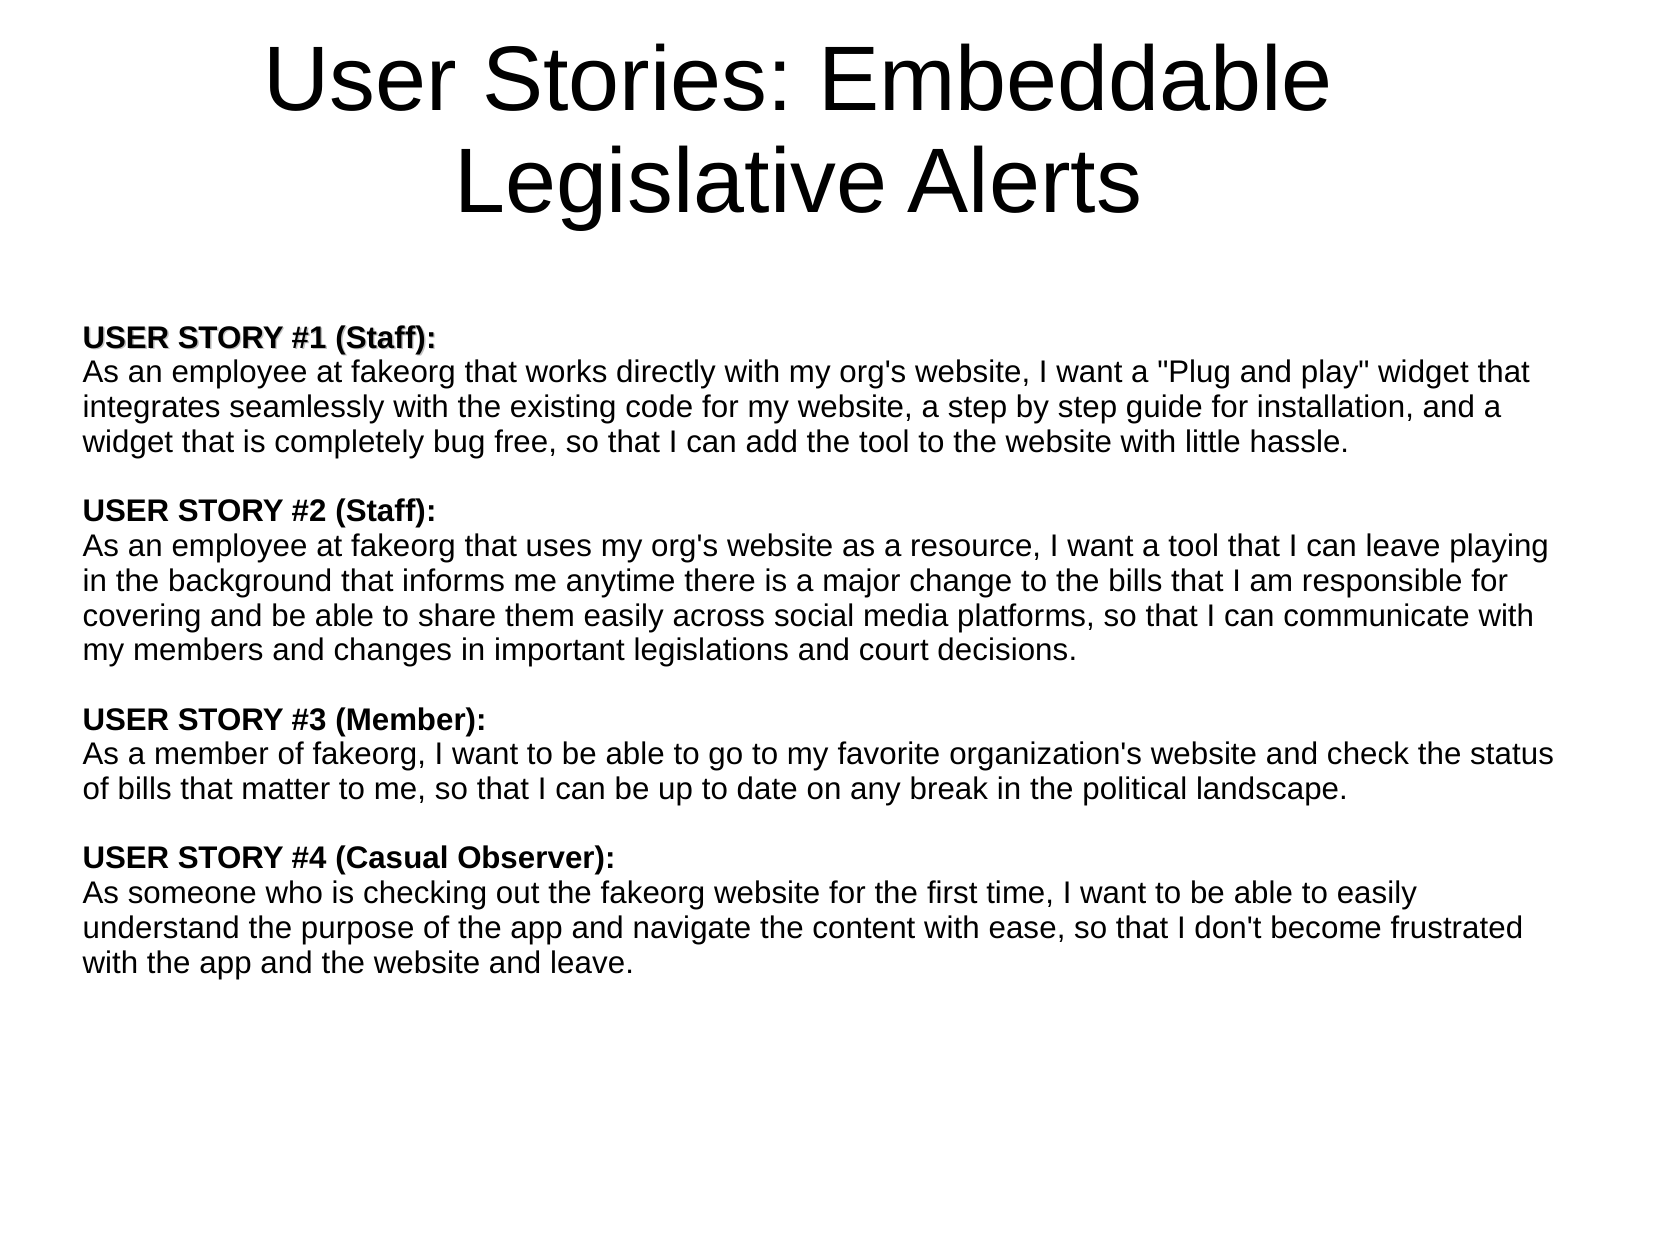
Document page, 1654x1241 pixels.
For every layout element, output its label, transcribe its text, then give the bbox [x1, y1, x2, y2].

subtitle USER STORY #1 (Staff): As an employee at fakeorg that works directly with my org's website, I want a "Plug and play" widget that integrates seamlessly with the existing code for my website, a step by step guide for installation, and a widget that is completely bug free, so that I can add the tool to the website with little hassle. USER STORY #2 (Staff): As an employee at fakeorg that uses my org's website as a resource, I want a tool that I can leave playing in the background that informs me anytime there is a major change to the bills that I am responsible for covering and be able to share them easily across social media platforms, so that I can communicate with my members and changes in important legislations and court decisions. USER STORY #3 (Member): As a member of fakeorg, I want to be able to go to my favorite organization's website and check the status of bills that matter to me, so that I can be up to date on any break in the political landscape. USER STORY #4 (Casual Observer): As someone who is checking out the fakeorg website for the first time, I want to be able to easily understand the purpose of the app and navigate the content with ease, so that I don't become frustrated with the app and the website and leave. [82, 290, 1571, 1010]
title User Stories: Embeddable Legislative Alerts [82, 26, 1516, 233]
